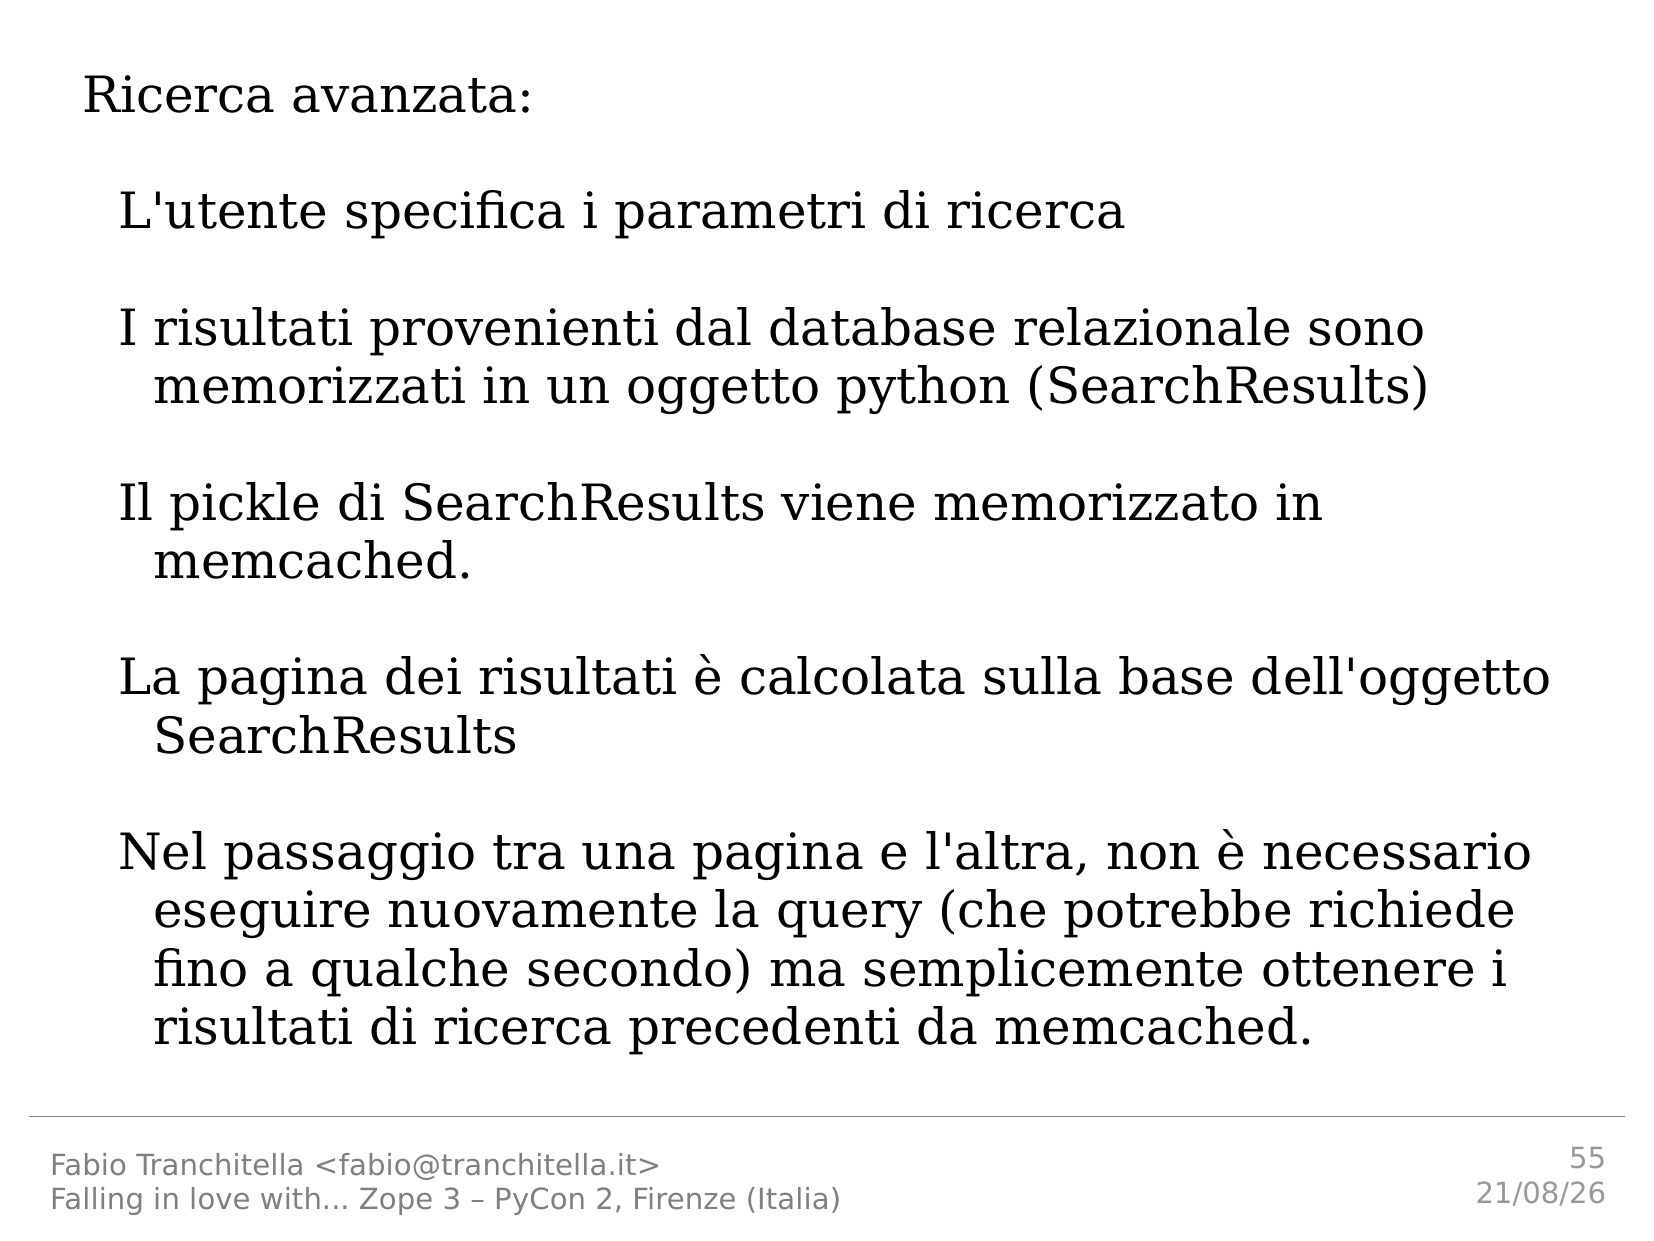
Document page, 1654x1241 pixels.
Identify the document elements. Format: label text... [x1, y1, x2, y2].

subtitle Ricerca avanzata: L'utente specifica i parametri di ricerca I risultati provenienti dal database relazionale sono memorizzati in un oggetto python (SearchResults) Il pickle di SearchResults viene memorizzato in memcached. La pagina dei risultati è calcolata sulla base dell'oggetto SearchResults Nel passaggio tra una pagina e l'altra, non è necessario eseguire nuovamente la query (che potrebbe richiede fino a qualche secondo) ma semplicemente ottenere i risultati di ricerca precedenti da memcached. [82, 59, 1571, 1063]
